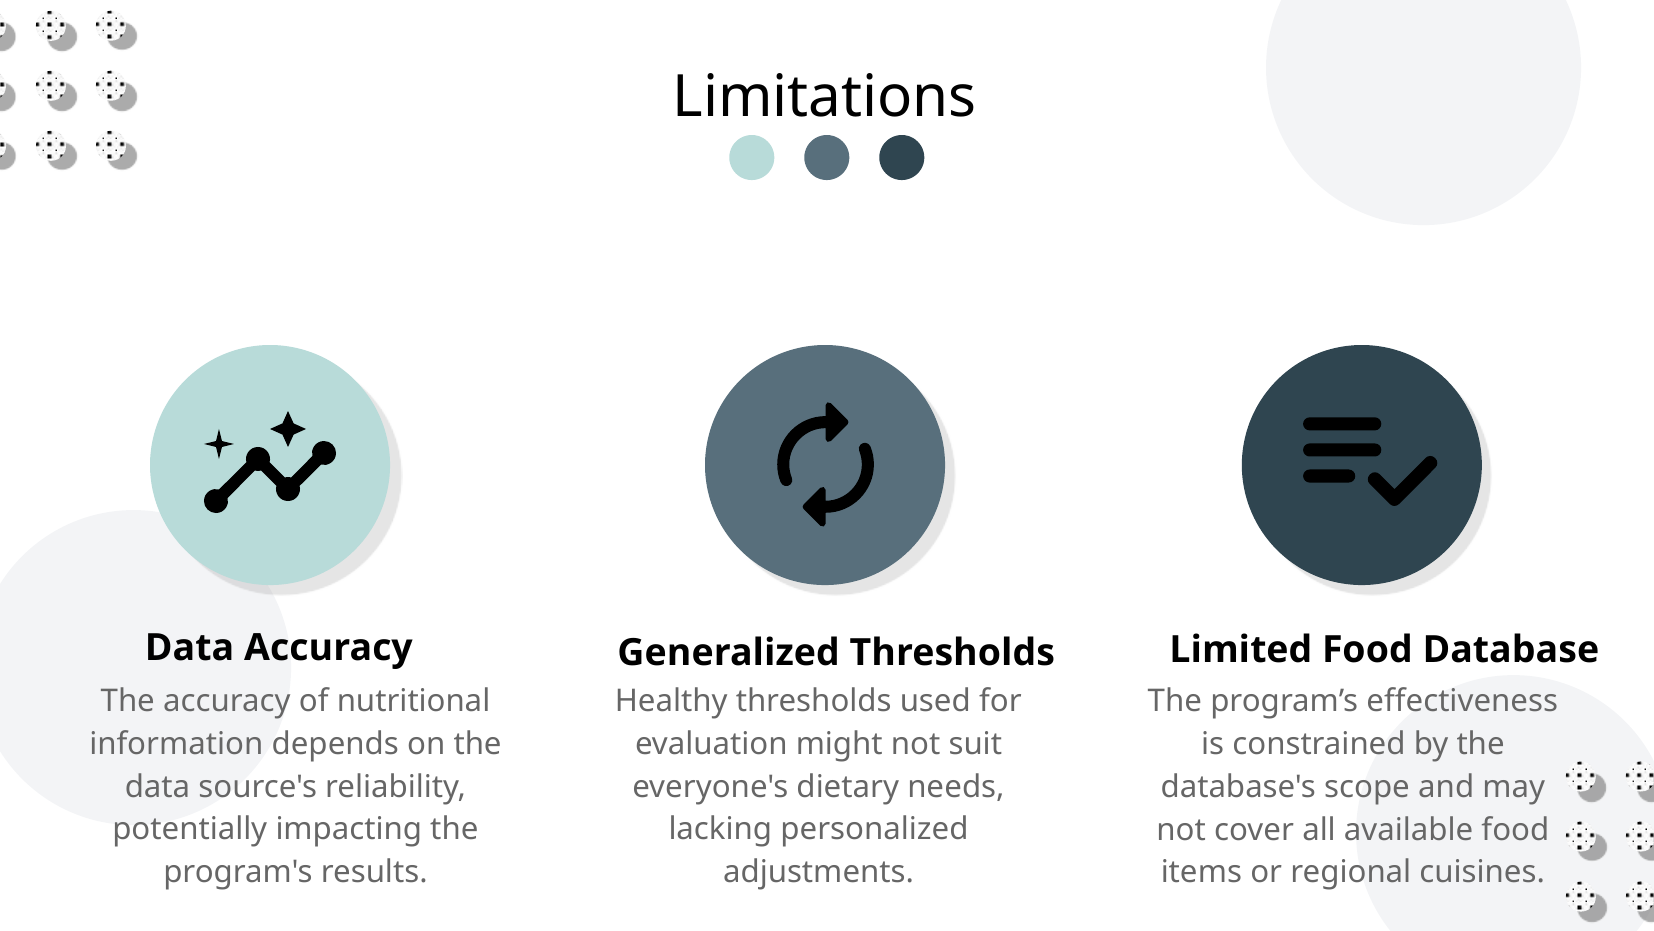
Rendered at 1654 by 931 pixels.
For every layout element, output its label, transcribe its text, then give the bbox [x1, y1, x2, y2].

picture [195, 390, 346, 541]
picture [0, 133, 7, 158]
text_box [1241, 345, 1482, 586]
picture [1625, 881, 1654, 912]
picture [1585, 822, 1596, 851]
picture [1286, 375, 1450, 538]
text_box Limitations [420, 46, 1231, 141]
text_box [705, 345, 946, 586]
text_box [804, 135, 850, 181]
text_box Limited Food Database [1150, 615, 1619, 783]
picture [35, 10, 66, 41]
text_box [729, 135, 775, 181]
picture [0, 13, 6, 38]
text_box Generalized Thresholds [577, 618, 1096, 685]
picture [95, 70, 126, 101]
picture [1625, 821, 1654, 852]
picture [750, 388, 902, 541]
text_box Data Accuracy [117, 612, 441, 670]
text_box [879, 135, 925, 181]
text_box [150, 345, 391, 586]
picture [35, 130, 67, 161]
picture [1625, 761, 1654, 792]
picture [1585, 783, 1595, 791]
picture [35, 70, 66, 101]
picture [1585, 882, 1596, 912]
text_box The accuracy of nutritional information depends on the data source's reliability, potentially impacting the program's results. [60, 670, 532, 931]
picture [95, 10, 126, 41]
text_box The program’s effectiveness is constrained by the database's scope and may not cover all available food items or regional cuisines. [1122, 670, 1585, 931]
picture [0, 73, 6, 98]
picture [95, 130, 127, 161]
text_box Healthy thresholds used for evaluation might not suit everyone's dietary needs, lacking personalized adjustments. [590, 670, 1047, 931]
